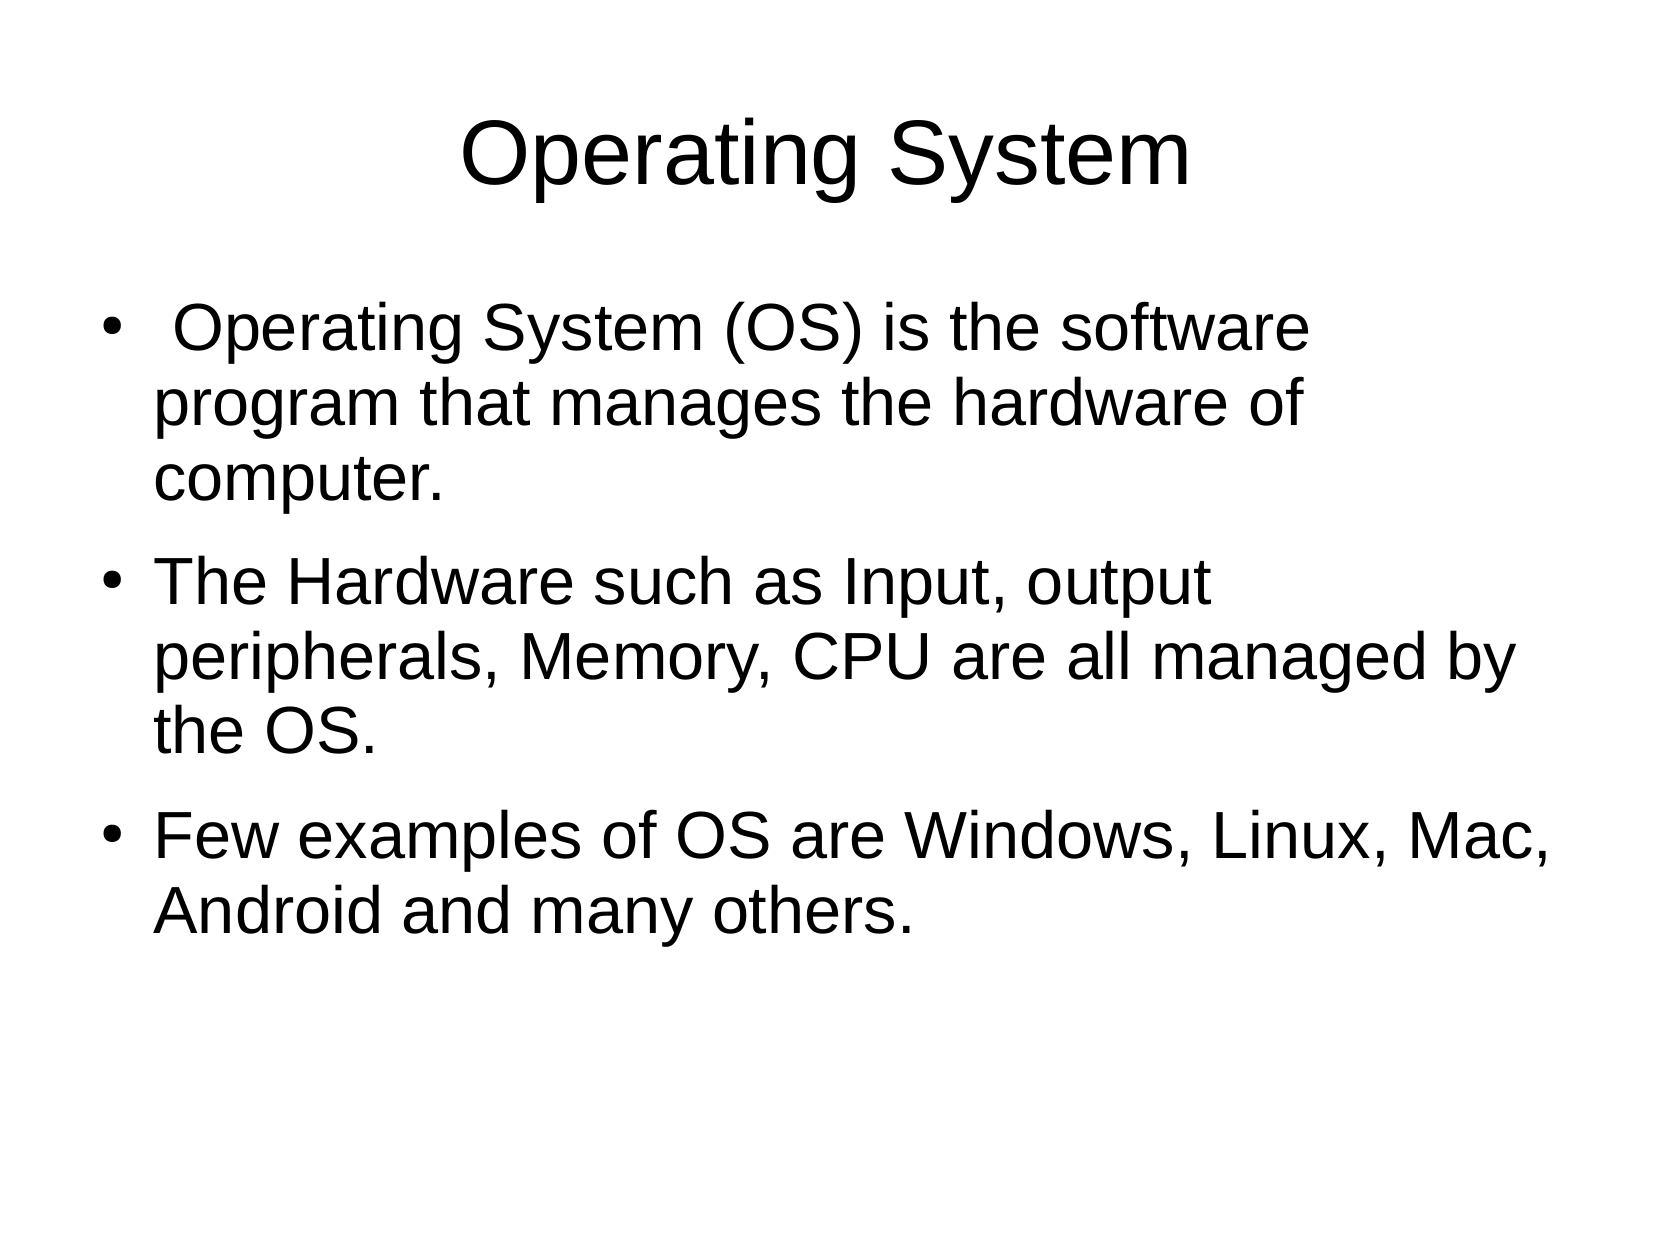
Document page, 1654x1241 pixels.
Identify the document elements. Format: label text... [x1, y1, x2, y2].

title Operating System [82, 49, 1571, 257]
list Operating System (OS) is the software program that manages the hardware of computer. The Hardware such as Input, output peripherals, Memory, CPU are all managed by the OS. Few examples of OS are Windows, Linux, Mac, Android and many others. [82, 290, 1571, 1010]
